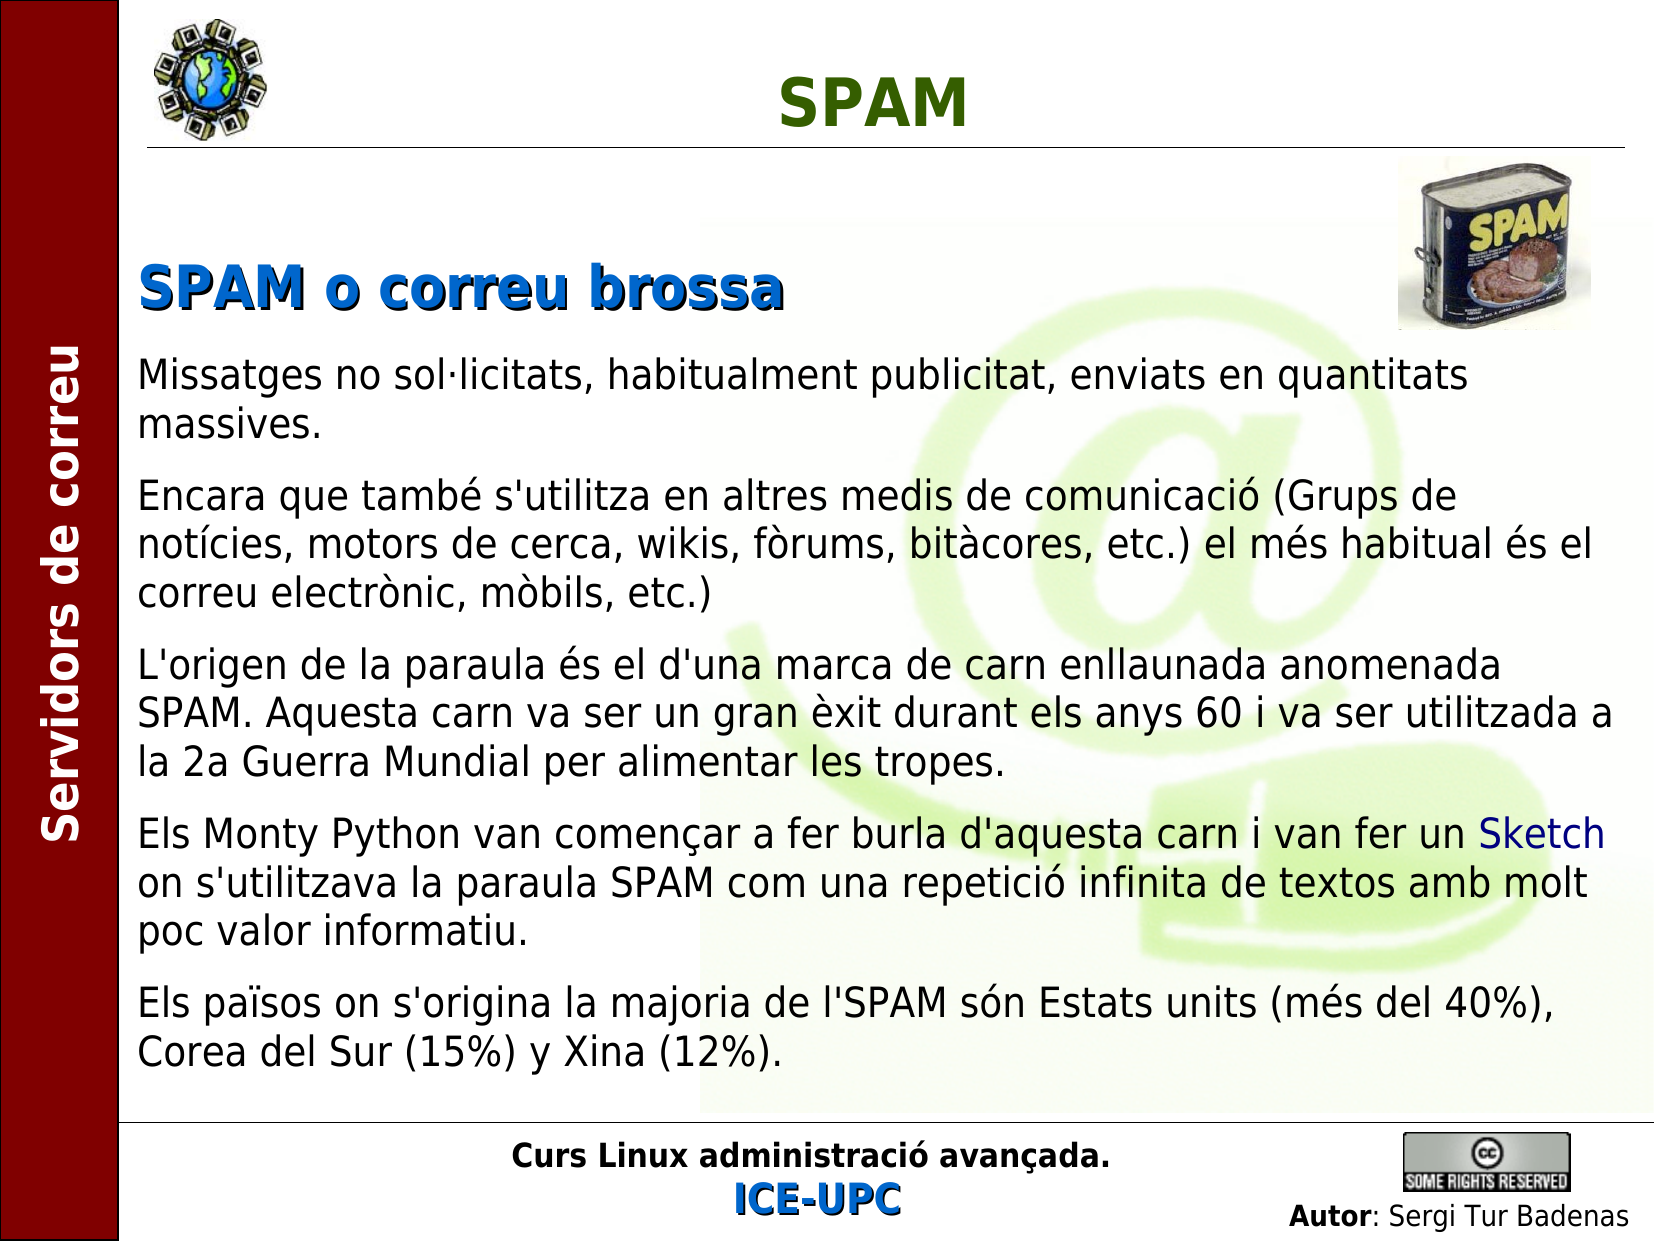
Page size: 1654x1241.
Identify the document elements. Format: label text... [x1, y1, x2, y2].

picture [700, 156, 1654, 1113]
picture [1403, 1132, 1571, 1192]
list SPAM o correu brossa Missatges no sol·licitats, habitualment publicitat, enviats en quantitats massives. Encara que també s'utilitza en altres medis de comunicació (Grups de notícies, motors de cerca, wikis, fòrums, bitàcores, etc.) el més habitual és el correu electrònic, mòbils, etc.) L'origen de la paraula és el d'una marca de carn enllaunada anomenada SPAM. Aquesta carn va ser un gran èxit durant els anys 60 i va ser utilitzada a la 2a Guerra Mundial per alimentar les tropes. Els Monty Python van començar a fer burla d'aquesta carn i van fer un Sketch on s'utilitzava la paraula SPAM com una repetició infinita de textos amb molt poc valor informatiu. Els països on s'origina la majoria de l'SPAM són Estats units (més del 40%), Corea del Sur (15%) y Xina (12%). [137, 253, 1626, 1089]
picture [154, 19, 268, 54]
title SPAM [129, 54, 1619, 153]
